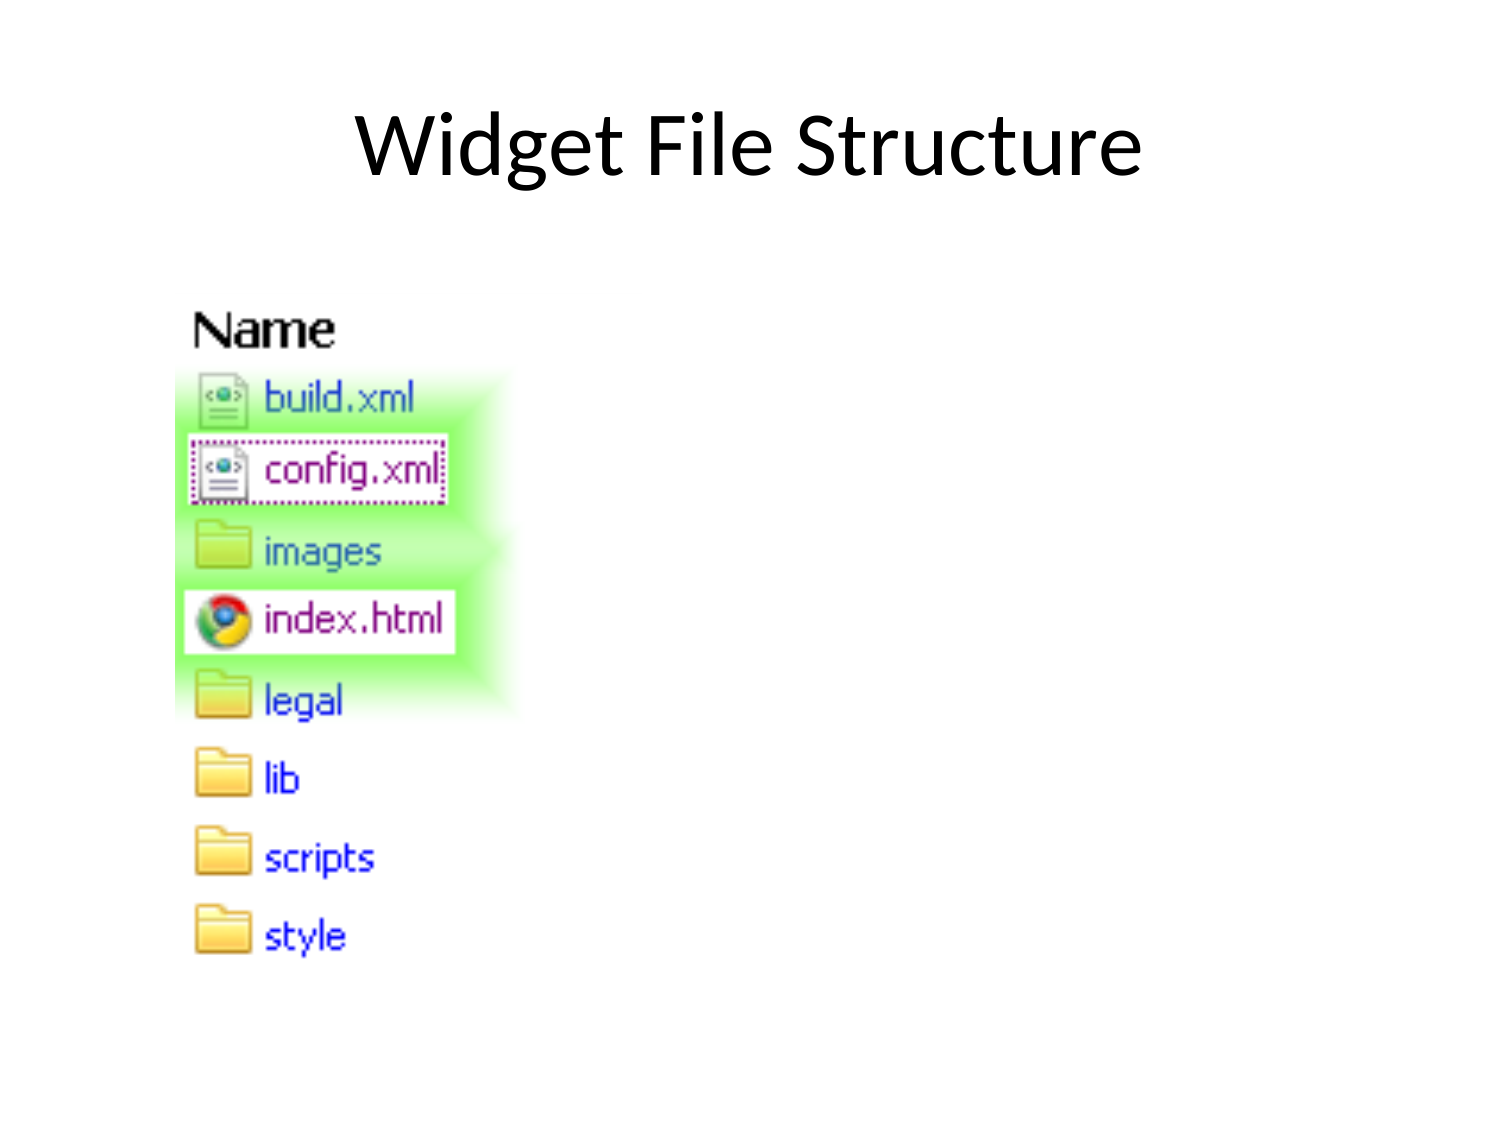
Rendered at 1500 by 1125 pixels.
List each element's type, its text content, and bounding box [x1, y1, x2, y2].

picture [175, 292, 642, 987]
title Widget File Structure [75, 45, 1426, 233]
